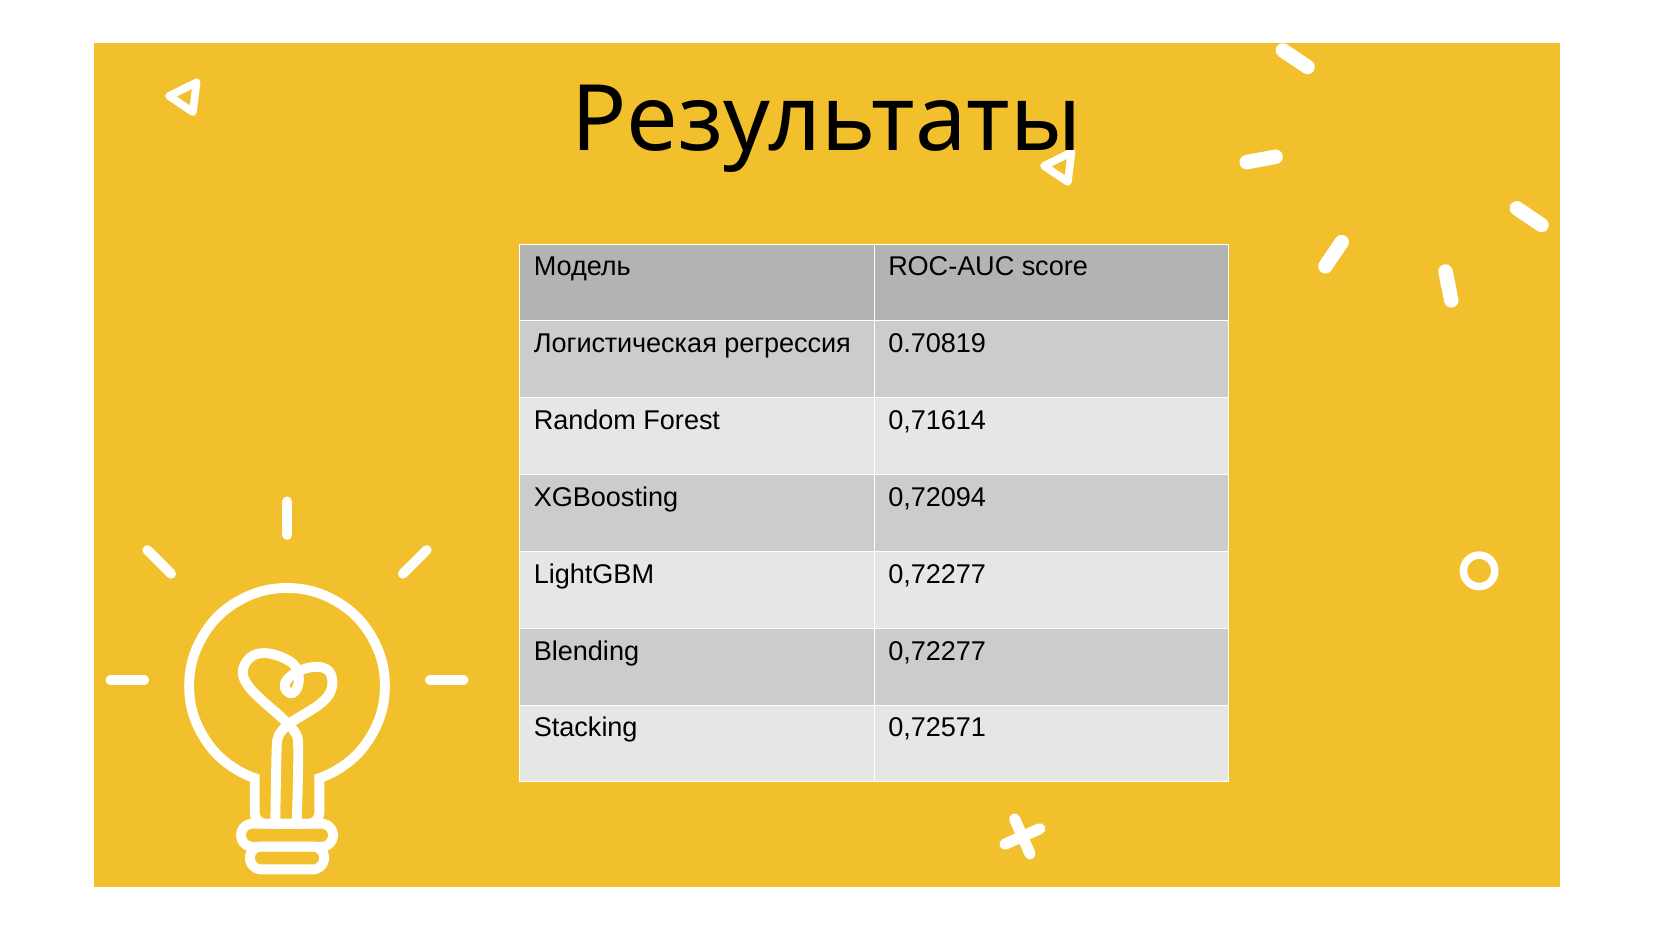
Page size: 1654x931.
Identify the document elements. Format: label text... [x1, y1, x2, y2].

table_cell XGBoosting [520, 475, 874, 551]
title Результаты [82, 37, 1571, 193]
table_header Модель [520, 245, 874, 320]
table_cell 0,72094 [875, 475, 1228, 551]
table_cell Stacking [520, 706, 874, 781]
table_cell 0,71614 [875, 398, 1228, 474]
table_header ROC-AUC score [875, 245, 1228, 320]
table_cell 0.70819 [875, 321, 1228, 397]
table_cell Blending [520, 629, 874, 705]
table_cell 0,72571 [875, 706, 1228, 781]
table_cell Random Forest [520, 398, 874, 474]
table_cell LightGBM [520, 552, 874, 628]
table_cell 0,72277 [875, 552, 1228, 628]
table_cell Логистическая регрессия [520, 321, 874, 397]
table_cell 0,72277 [875, 629, 1228, 705]
